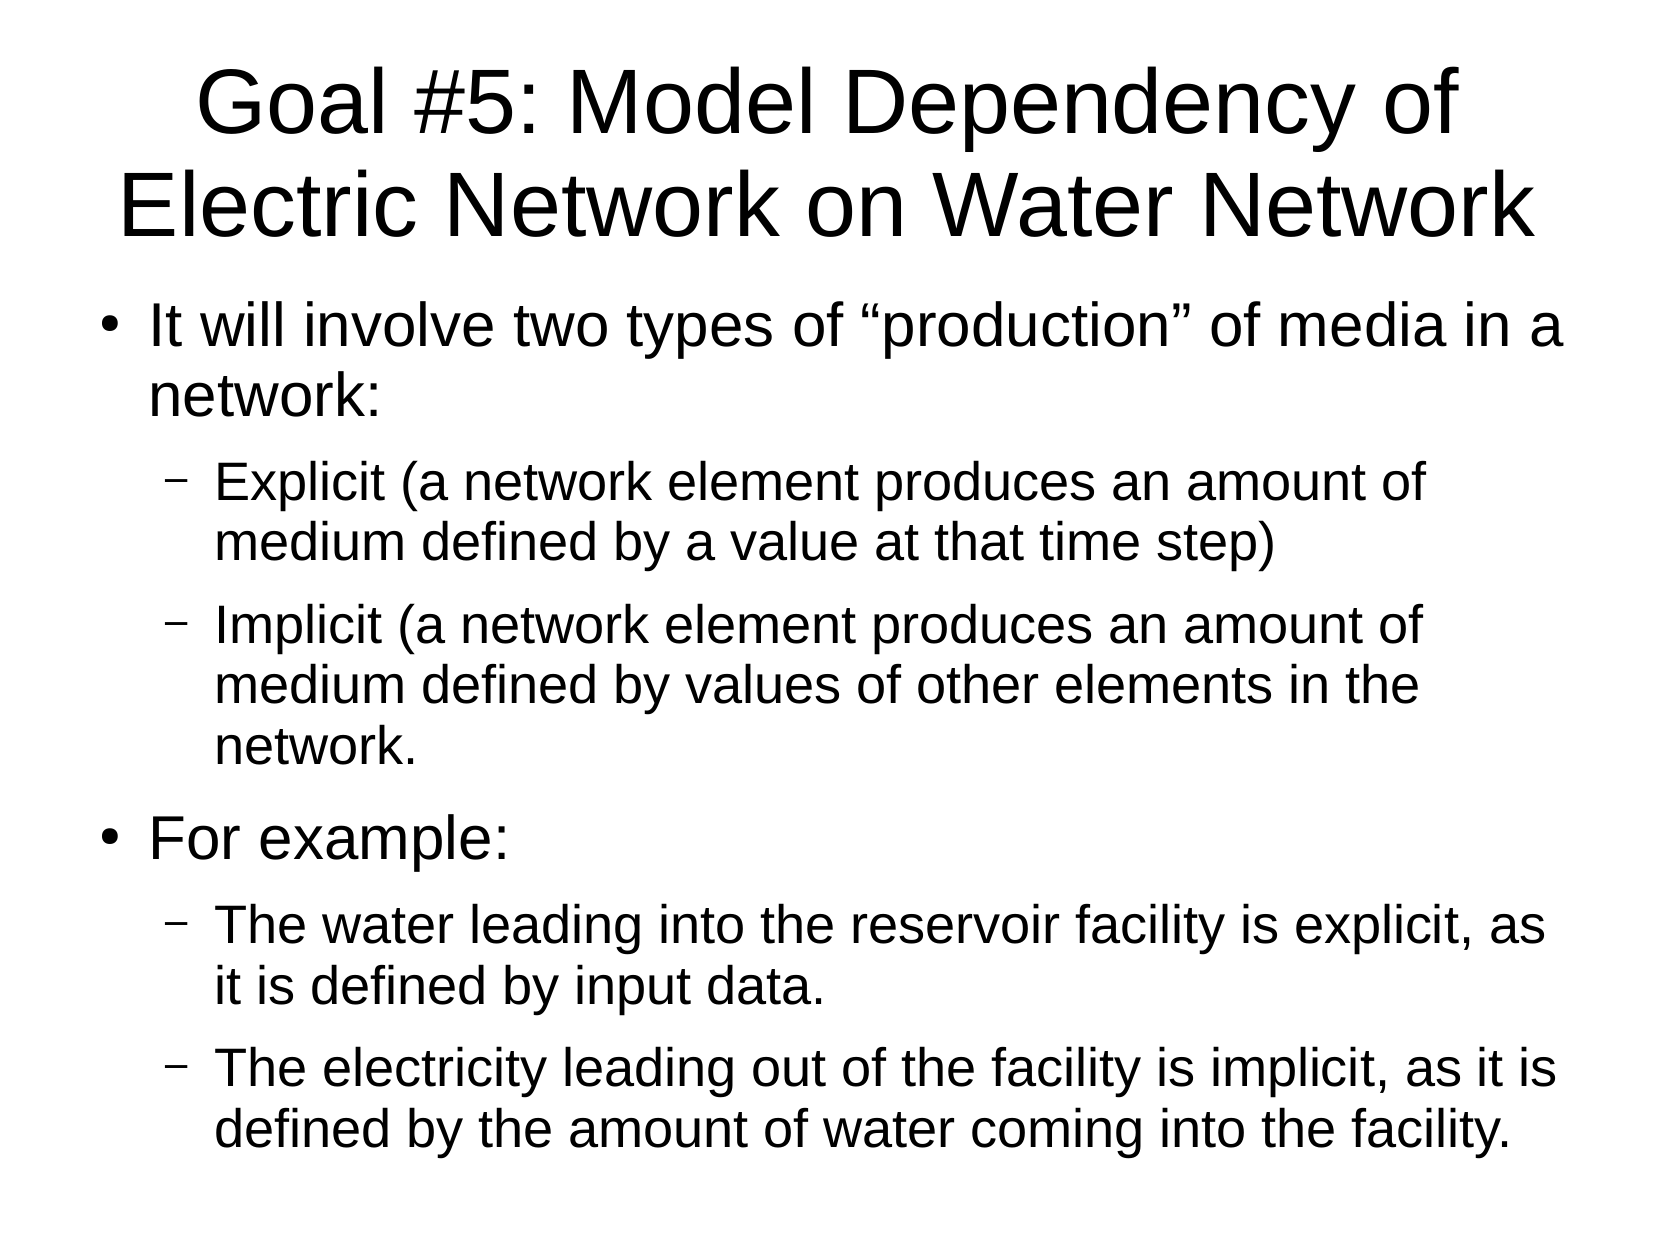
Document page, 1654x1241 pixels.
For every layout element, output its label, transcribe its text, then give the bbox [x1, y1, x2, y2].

title Goal #5: Model Dependency of Electric Network on Water Network [59, 0, 1597, 307]
list It will involve two types of “production” of media in a network: Explicit (a network element produces an amount of medium defined by a value at that time step) Implicit (a network element produces an amount of medium defined by values of other elements in the network. For example: The water leading into the reservoir facility is explicit, as it is defined by input data. The electricity leading out of the facility is implicit, as it is defined by the amount of water coming into the facility. [82, 290, 1571, 1171]
